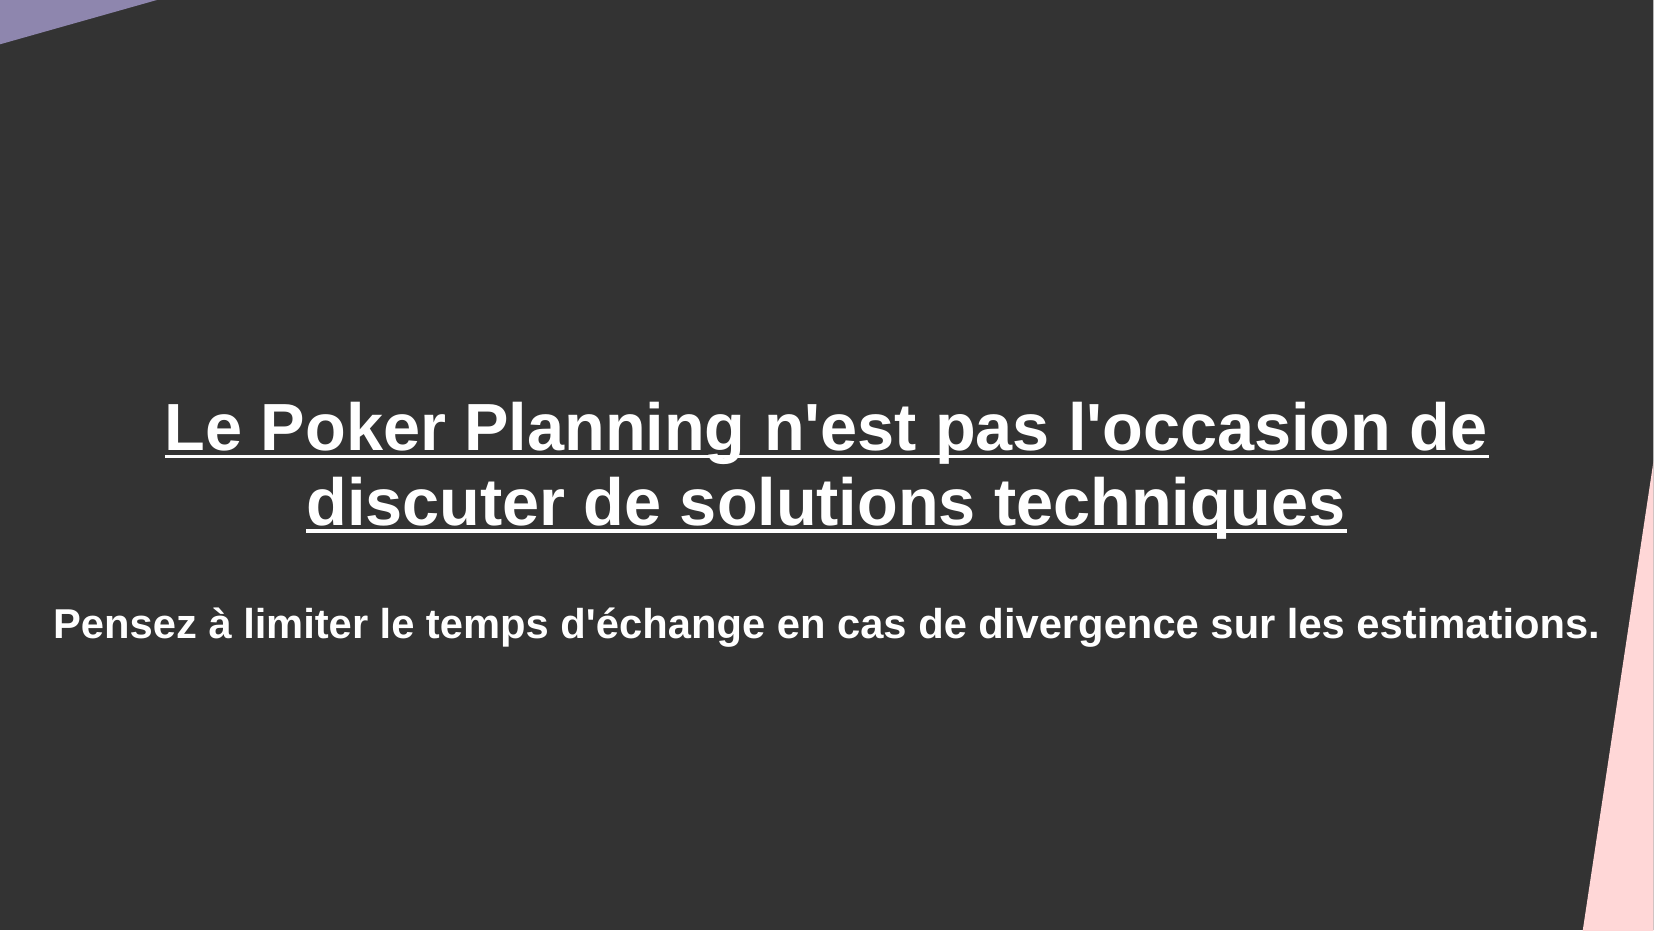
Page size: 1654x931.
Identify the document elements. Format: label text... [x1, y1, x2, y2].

text_box [0, 0, 157, 45]
title Le Poker Planning n'est pas l'occasion de discuter de solutions techniques [31, 352, 1622, 578]
text_box [1582, 457, 1654, 931]
title Pensez à limiter le temps d'échange en cas de divergence sur les estimations. [31, 590, 1622, 657]
